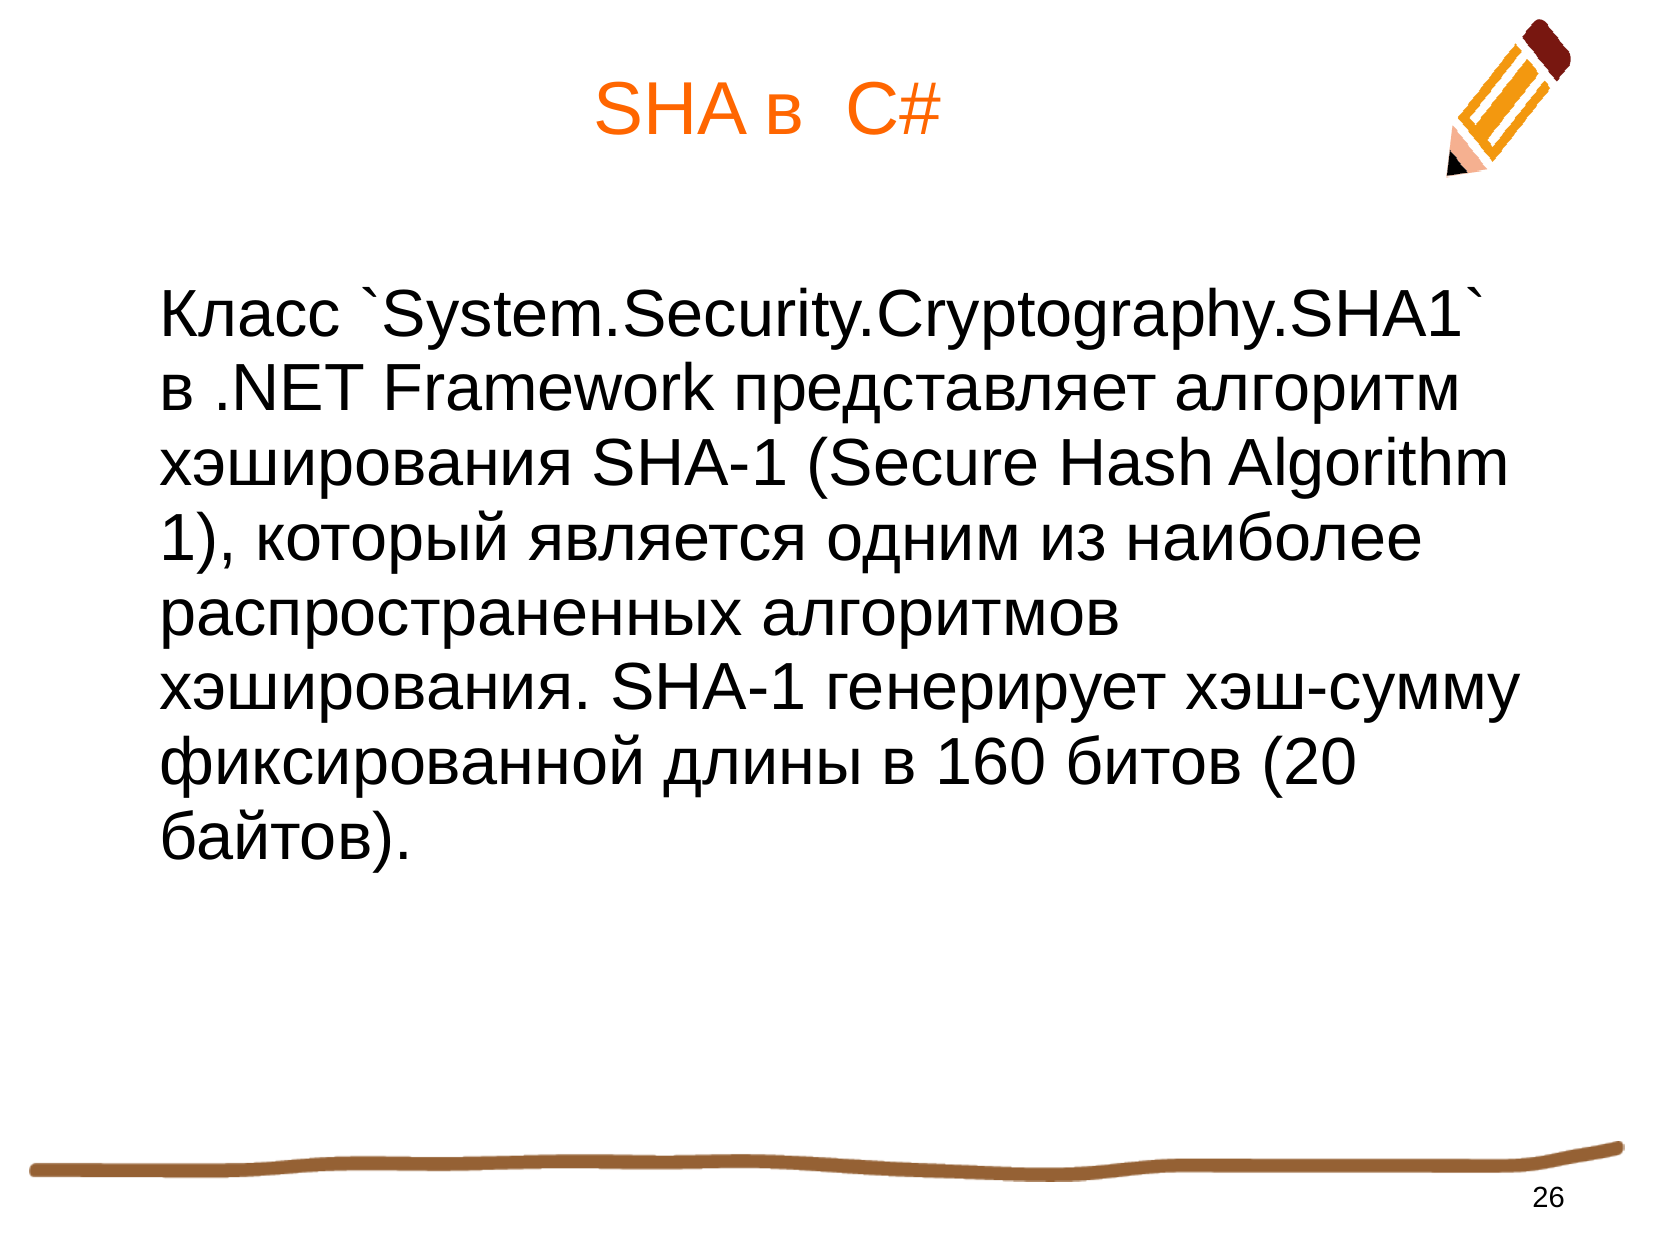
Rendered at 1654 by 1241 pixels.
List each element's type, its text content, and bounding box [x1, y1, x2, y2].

title SHA в C# [88, 39, 1447, 178]
picture [1446, 19, 1571, 178]
list Класс `System.Security.Cryptography.SHA1` в .NET Framework представляет алгоритм хэширования SHA-1 (Secure Hash Algorithm 1), который является одним из наиболее распространенных алгоритмов хэширования. SHA-1 генерирует хэш-сумму фиксированной длины в 160 битов (20 байтов). [88, 275, 1536, 1142]
picture [29, 1141, 1625, 1182]
